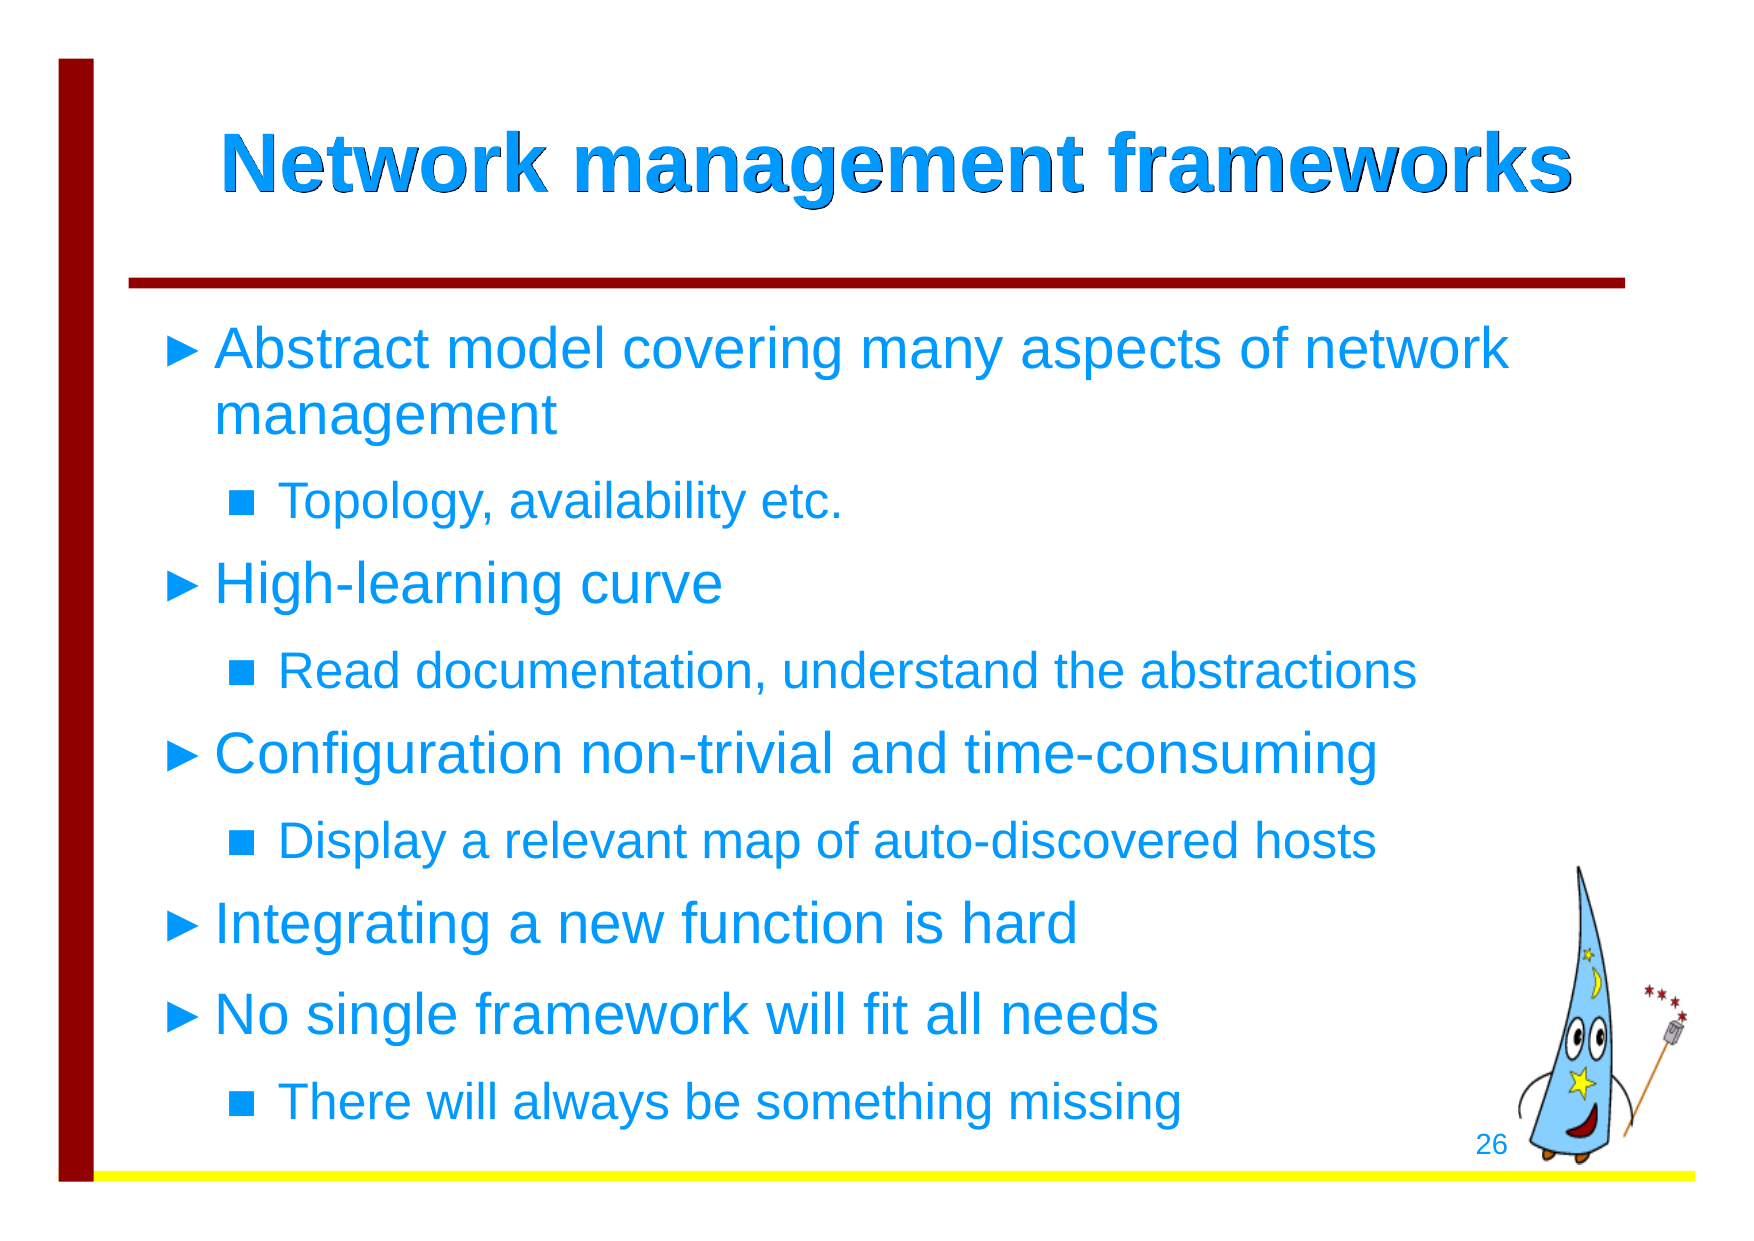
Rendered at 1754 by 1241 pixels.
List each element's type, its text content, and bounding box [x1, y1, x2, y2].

picture [1518, 865, 1687, 1165]
list Abstract model covering many aspects of network management Topology, availability etc. High-learning curve Read documentation, understand the abstractions Configuration non-trivial and time-consuming Display a relevant map of auto-discovered hosts Integrating a new function is hard No single framework will fit all needs There will always be something missing [140, 315, 1614, 1134]
title Network management frameworks [152, 74, 1643, 252]
